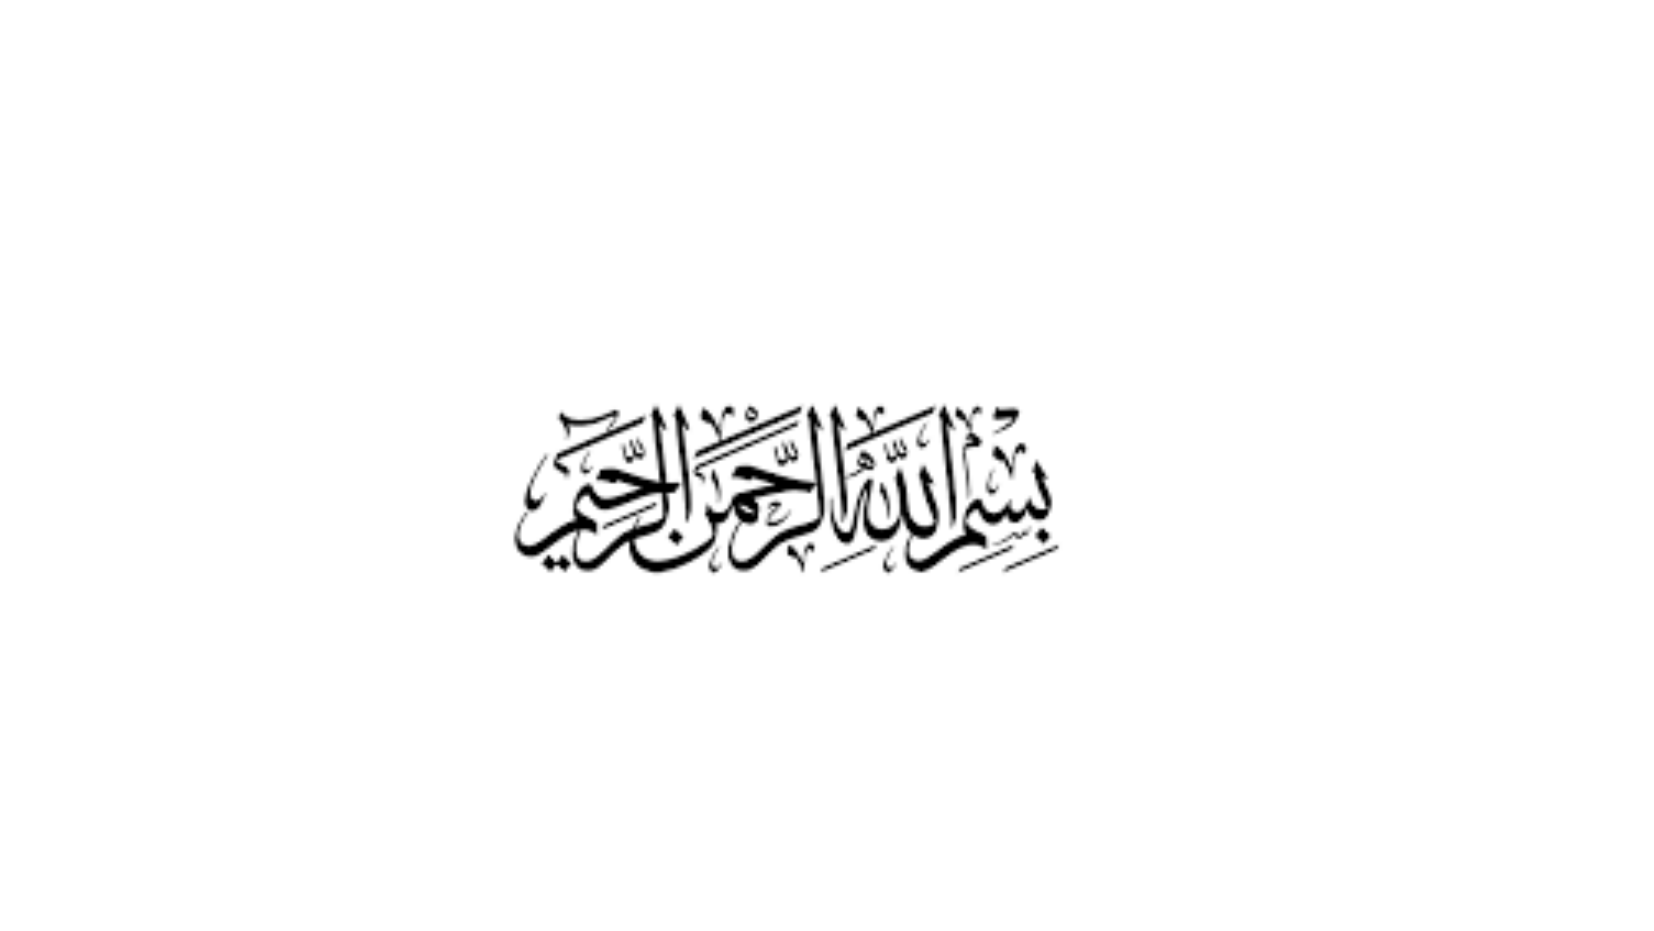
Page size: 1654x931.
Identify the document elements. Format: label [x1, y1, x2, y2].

picture [413, 118, 1155, 860]
